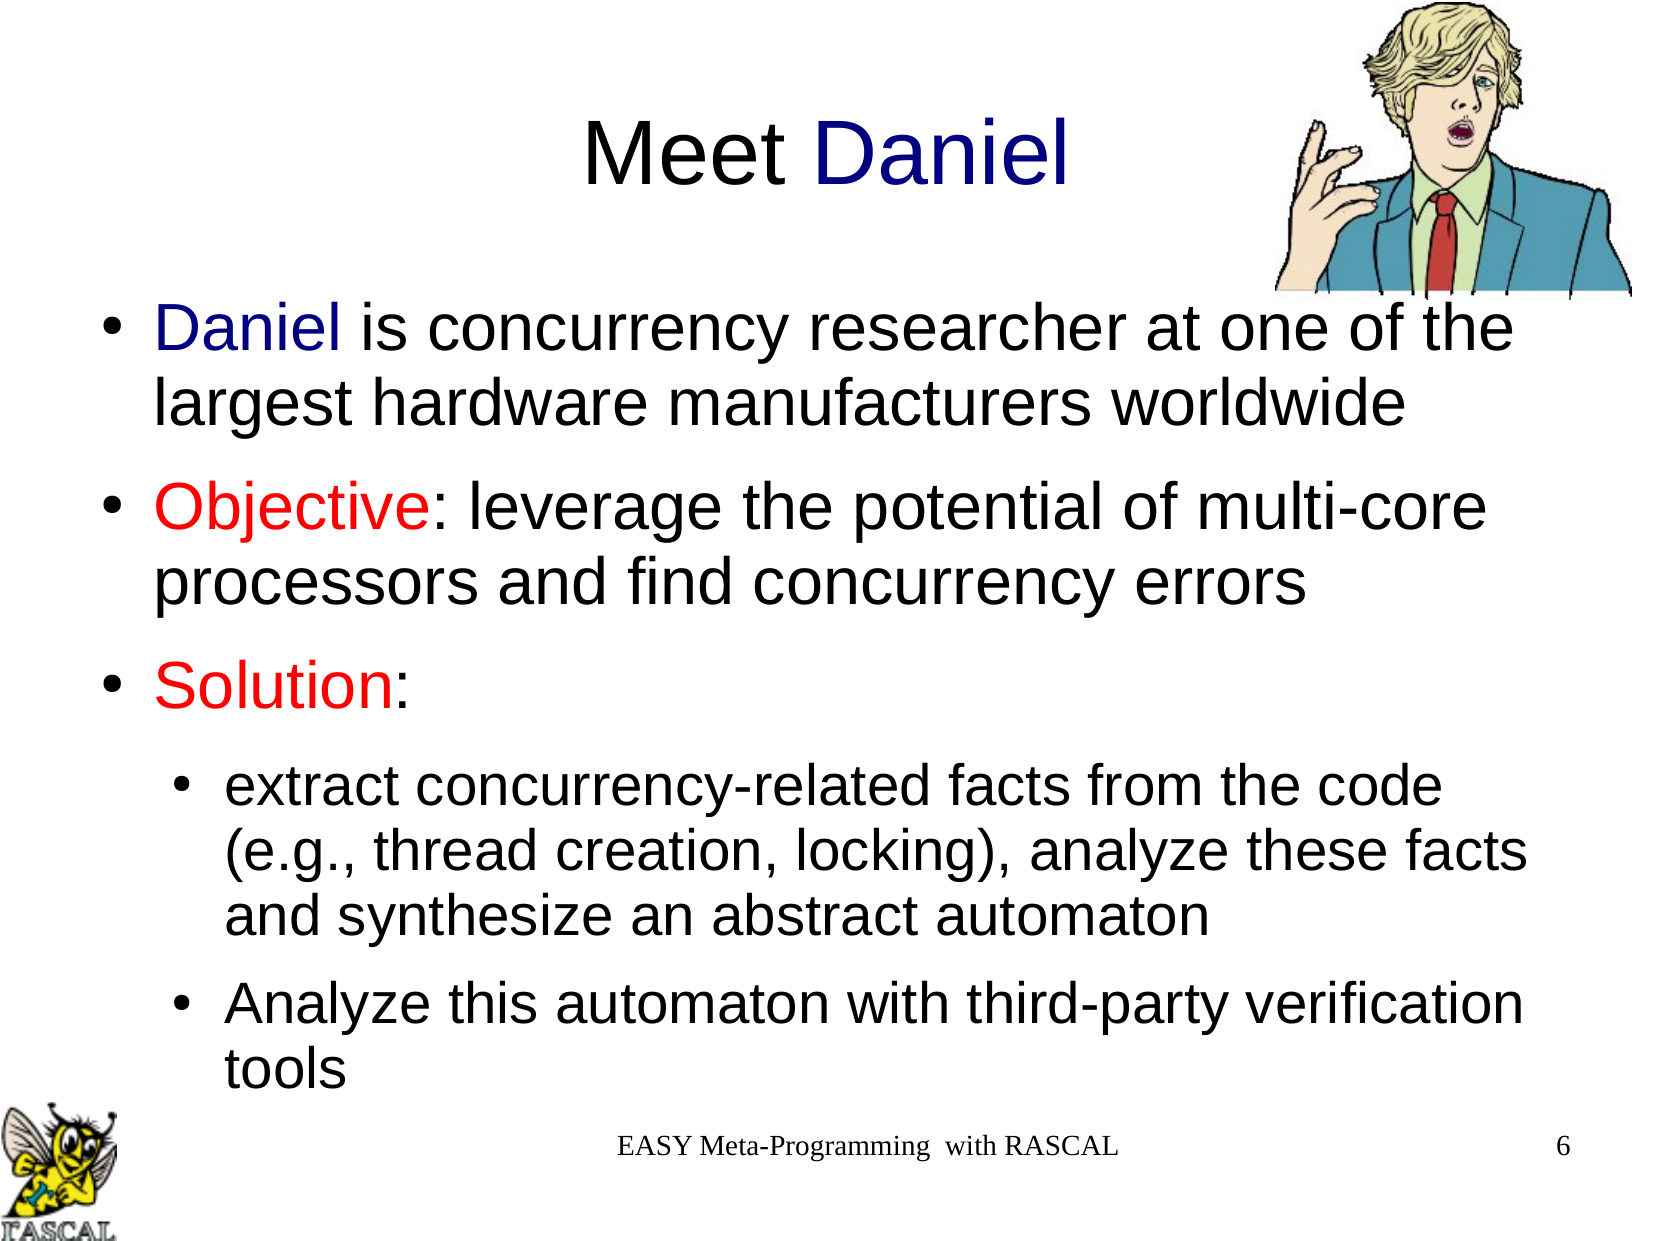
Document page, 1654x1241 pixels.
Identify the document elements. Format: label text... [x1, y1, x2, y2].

picture [1275, 2, 1632, 301]
list Daniel is concurrency researcher at one of the largest hardware manufacturers worldwide Objective: leverage the potential of multi-core processors and find concurrency errors Solution: extract concurrency-related facts from the code (e.g., thread creation, locking), analyze these facts and synthesize an abstract automaton Analyze this automaton with third-party verification tools [82, 290, 1571, 1109]
picture [0, 1102, 117, 1241]
title Meet Daniel [82, 49, 1275, 257]
